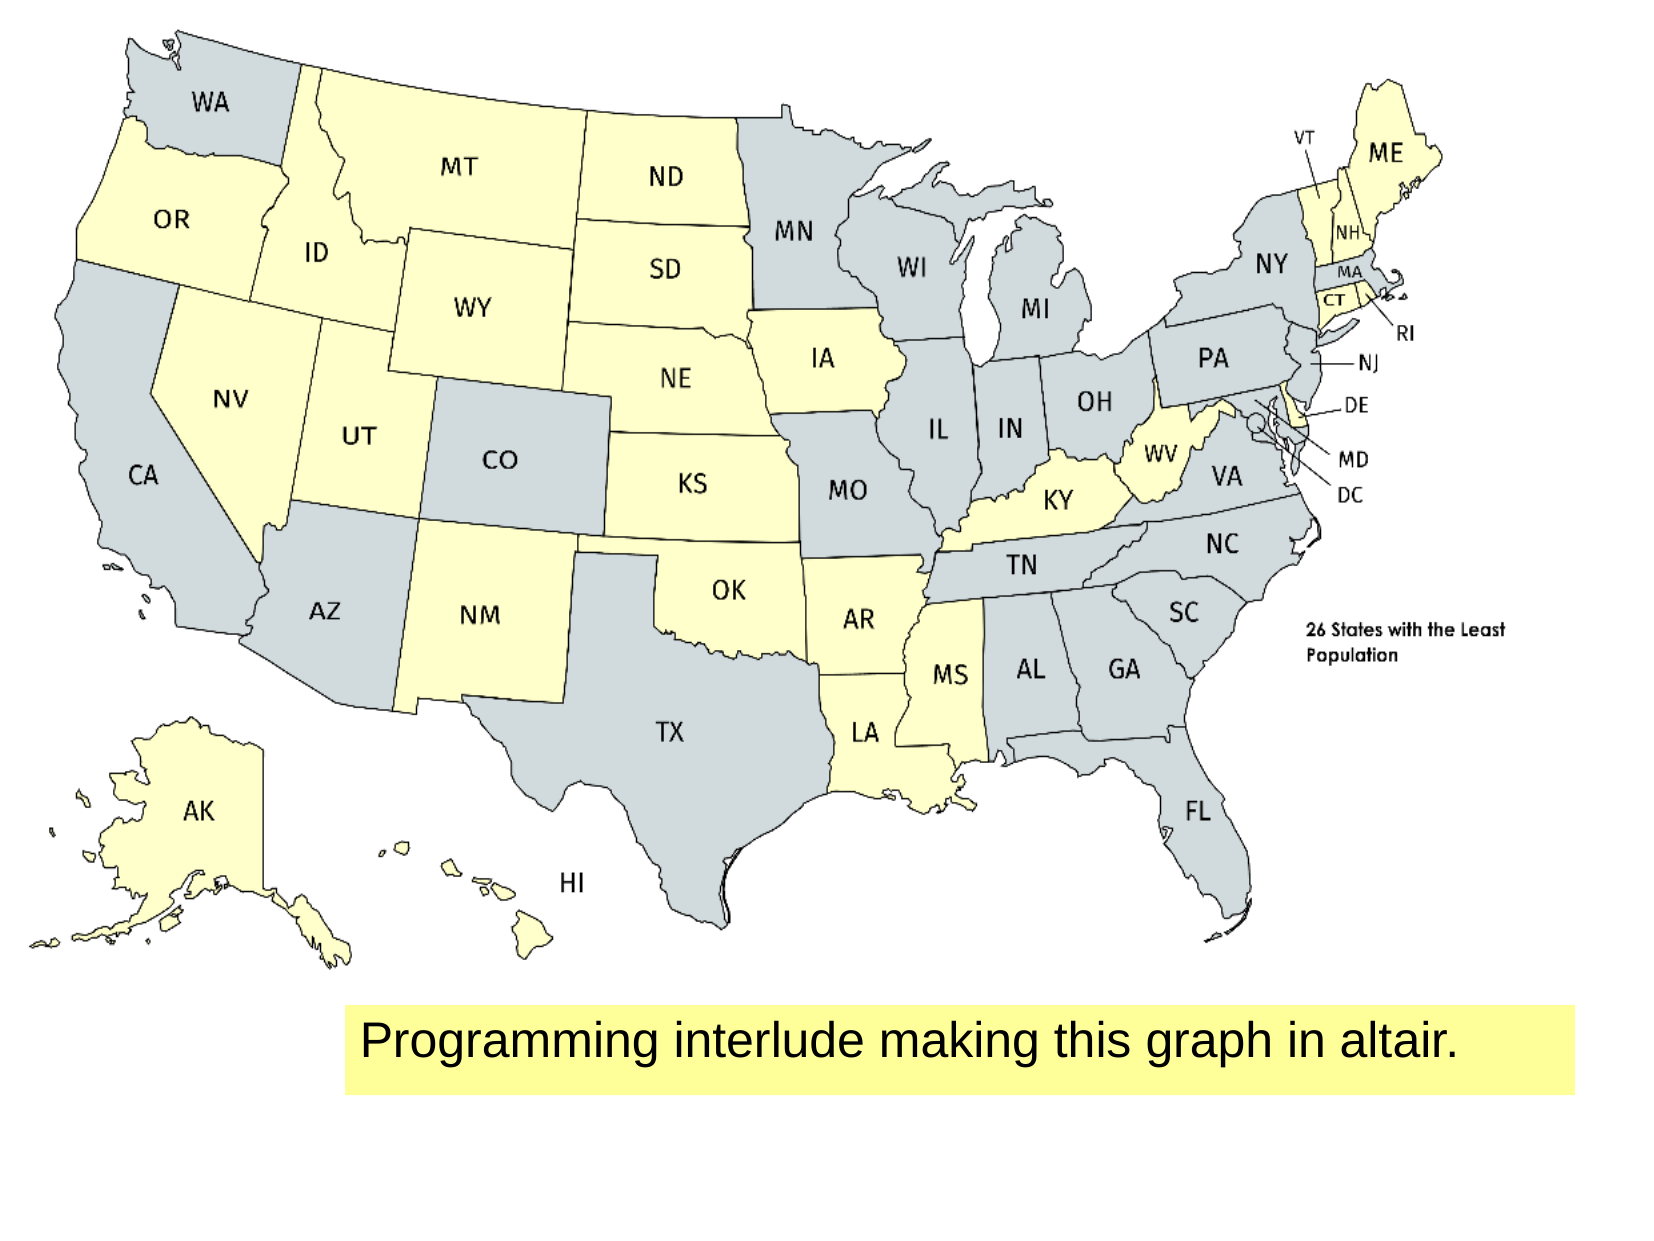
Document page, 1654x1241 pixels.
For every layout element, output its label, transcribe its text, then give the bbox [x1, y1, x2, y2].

text_box Programming interlude making this graph in altair. [345, 1005, 1576, 1096]
picture [0, 0, 1576, 1006]
